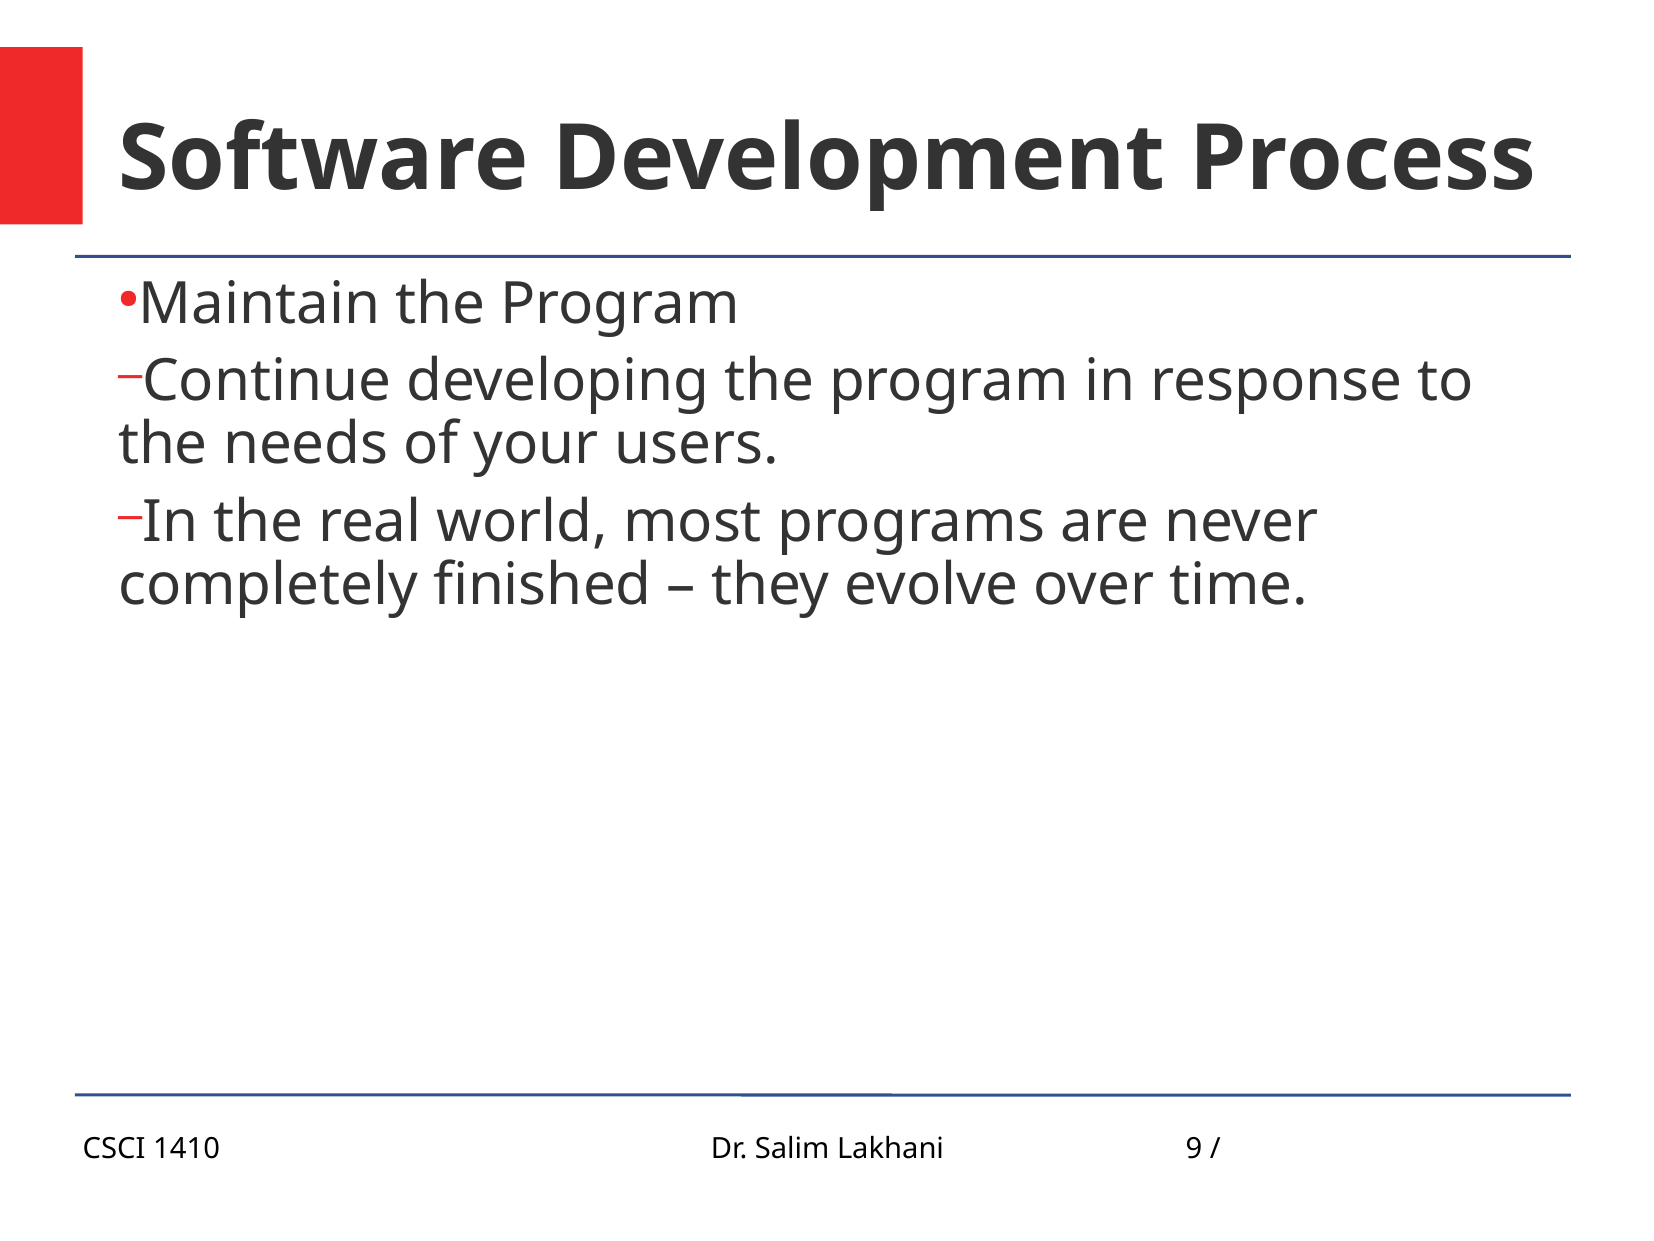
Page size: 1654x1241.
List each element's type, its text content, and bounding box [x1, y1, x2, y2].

text_box CSCI 1410 [82, 1129, 468, 1216]
list Maintain the Program Continue developing the program in response to the needs of your users. In the real world, most programs are never completely finished – they evolve over time. [118, 265, 1536, 1081]
title Software Development Process [118, 49, 1571, 257]
text_box / [1185, 1129, 1571, 1216]
text_box Dr. Salim Lakhani [565, 1129, 1090, 1216]
